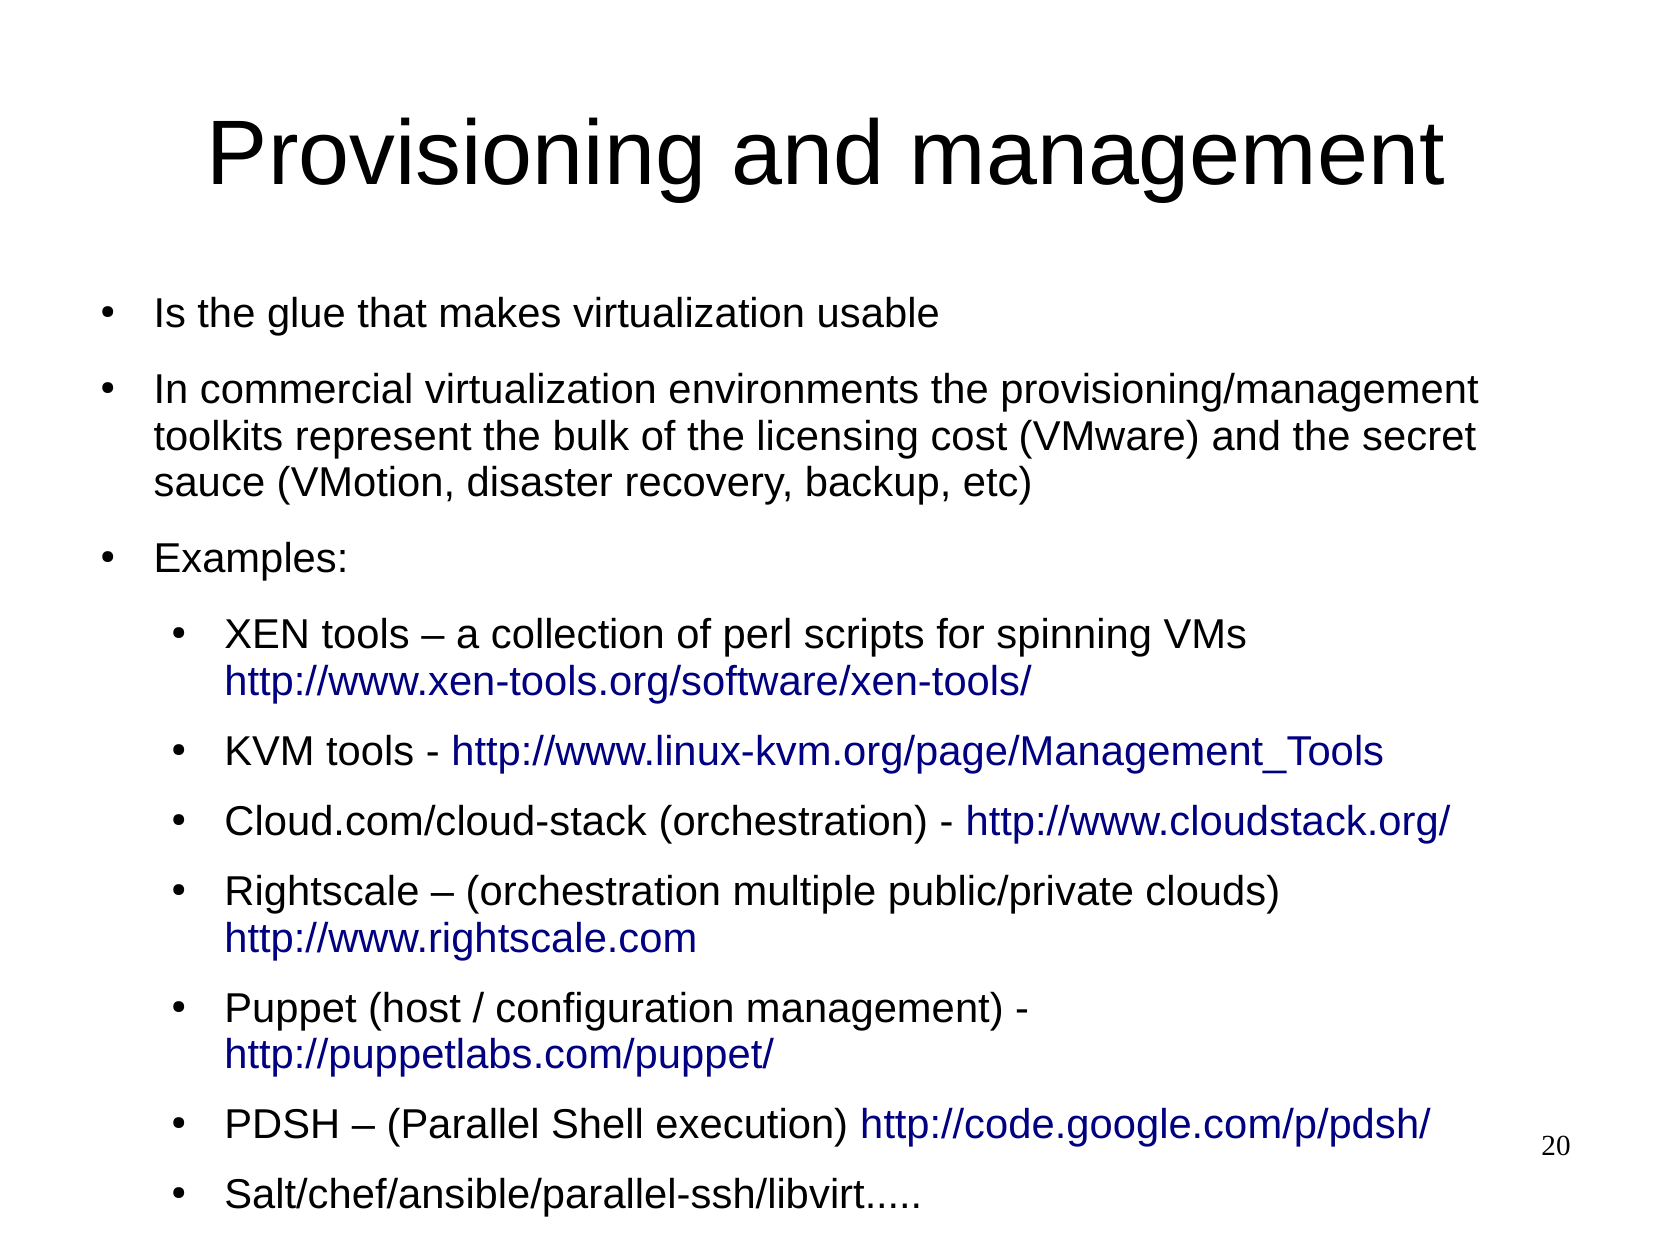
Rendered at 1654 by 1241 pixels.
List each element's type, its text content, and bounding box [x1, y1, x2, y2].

title Provisioning and management [82, 49, 1571, 257]
list Is the glue that makes virtualization usable In commercial virtualization environments the provisioning/management toolkits represent the bulk of the licensing cost (VMware) and the secret sauce (VMotion, disaster recovery, backup, etc) Examples: XEN tools – a collection of perl scripts for spinning VMs http://www.xen-tools.org/software/xen-tools/ KVM tools - http://www.linux-kvm.org/page/Management_Tools Cloud.com/cloud-stack (orchestration) - http://www.cloudstack.org/ Rightscale – (orchestration multiple public/private clouds) http://www.rightscale.com Puppet (host / configuration management) - http://puppetlabs.com/puppet/ PDSH – (Parallel Shell execution) http://code.google.com/p/pdsh/ Salt/chef/ansible/parallel-ssh/libvirt..... [82, 290, 1571, 1218]
